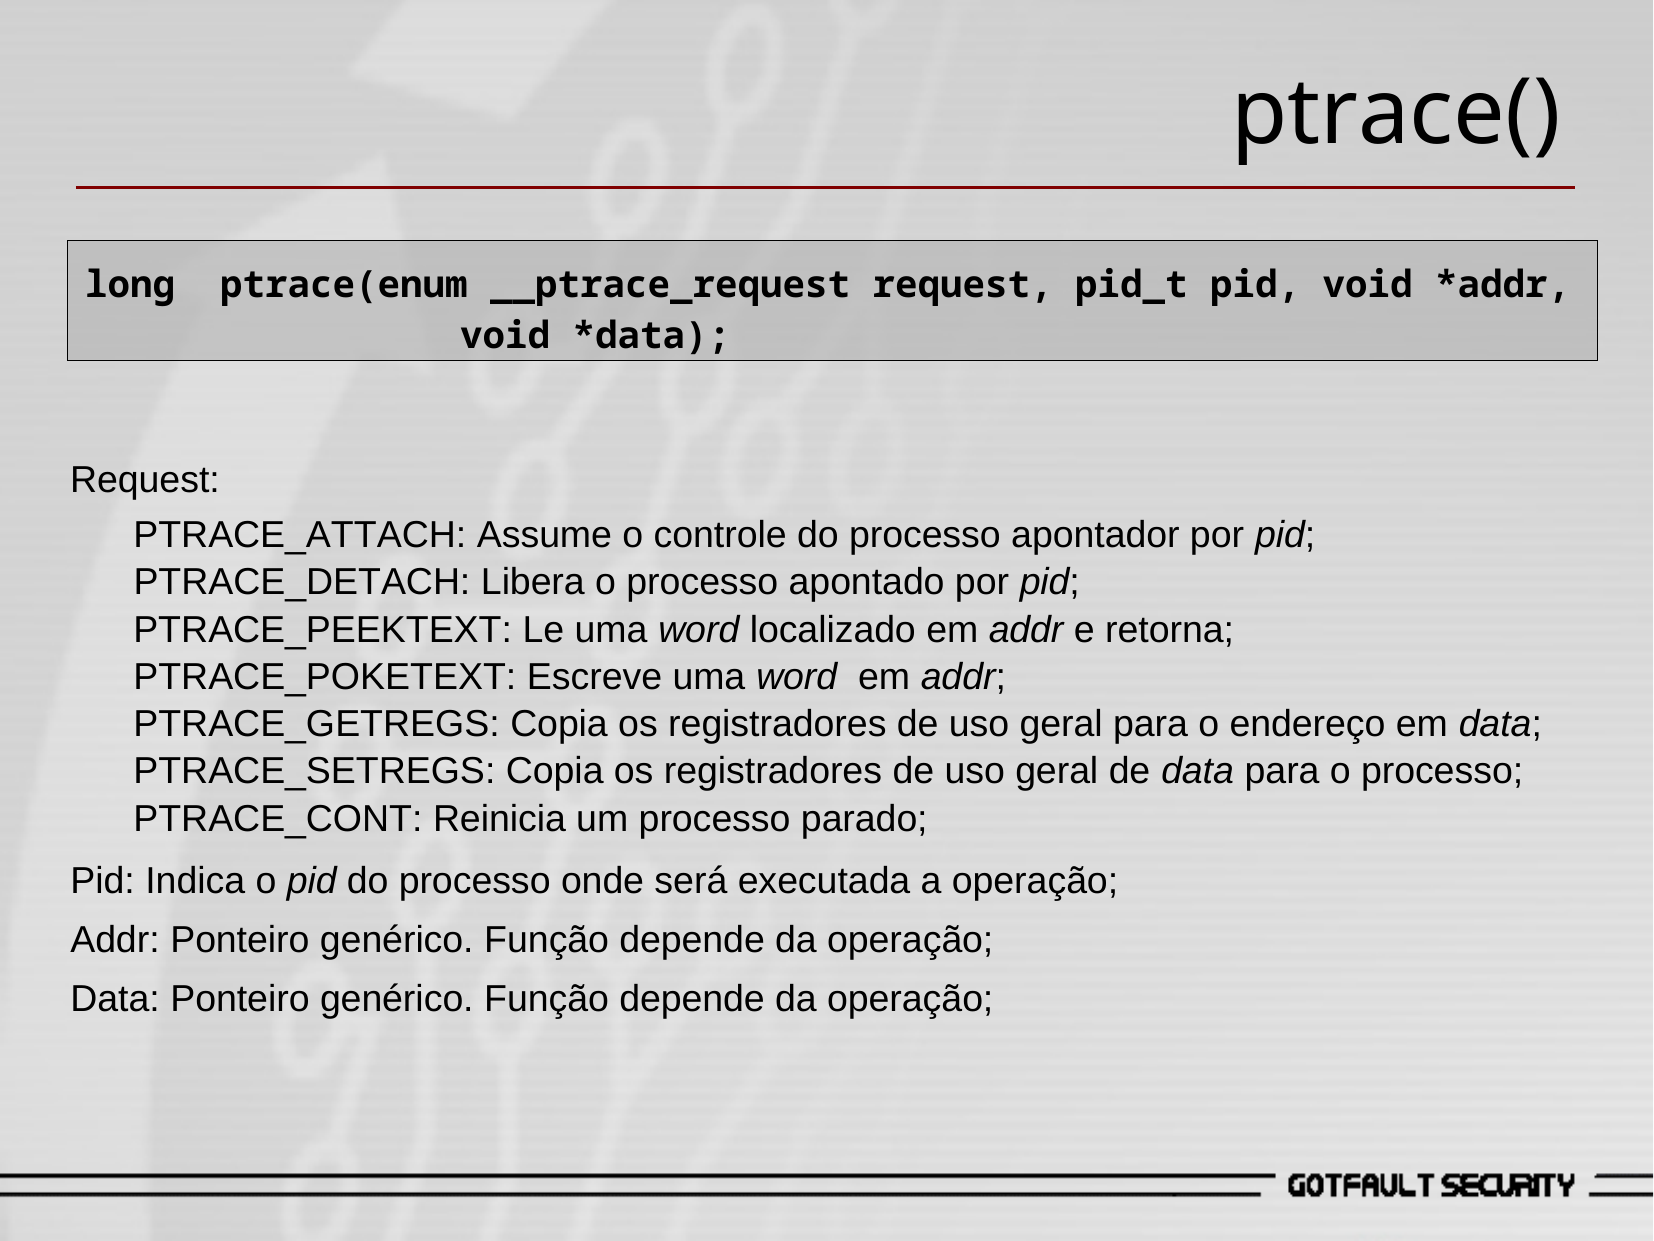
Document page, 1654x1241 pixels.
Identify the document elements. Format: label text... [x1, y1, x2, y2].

text_box Request: [60, 455, 278, 508]
text_box Data: Ponteiro genérico. Função depende da operação; [60, 974, 1621, 1028]
text_box Pid: Indica o pid do processo onde será executada a operação; [60, 856, 1621, 911]
text_box Addr: Ponteiro genérico. Função depende da operação; [60, 915, 1621, 969]
text_box PTRACE_GETREGS: Copia os registradores de uso geral para o endereço em data; [112, 699, 1636, 754]
text_box ptrace() [75, 37, 1576, 196]
text_box PTRACE_ATTACH: Assume o controle do processo apontador por pid; [112, 510, 1441, 565]
picture [0, 0, 1654, 1241]
text_box [67, 240, 1598, 361]
text_box long ptrace(enum __ptrace_request request, pid_t pid, void *addr, void *data); [75, 255, 1598, 343]
text_box PTRACE_DETACH: Libera o processo apontado por pid; [112, 558, 1336, 612]
text_box PTRACE_POKETEXT: Escreve uma word em addr; [112, 652, 1336, 699]
text_box PTRACE_CONT: Reinicia um processo parado; [112, 794, 1336, 847]
text_box PTRACE_PEEKTEXT: Le uma word localizado em addr e retorna; [112, 612, 1336, 652]
text_box PTRACE_SETREGS: Copia os registradores de uso geral de data para o processo; [112, 746, 1606, 801]
